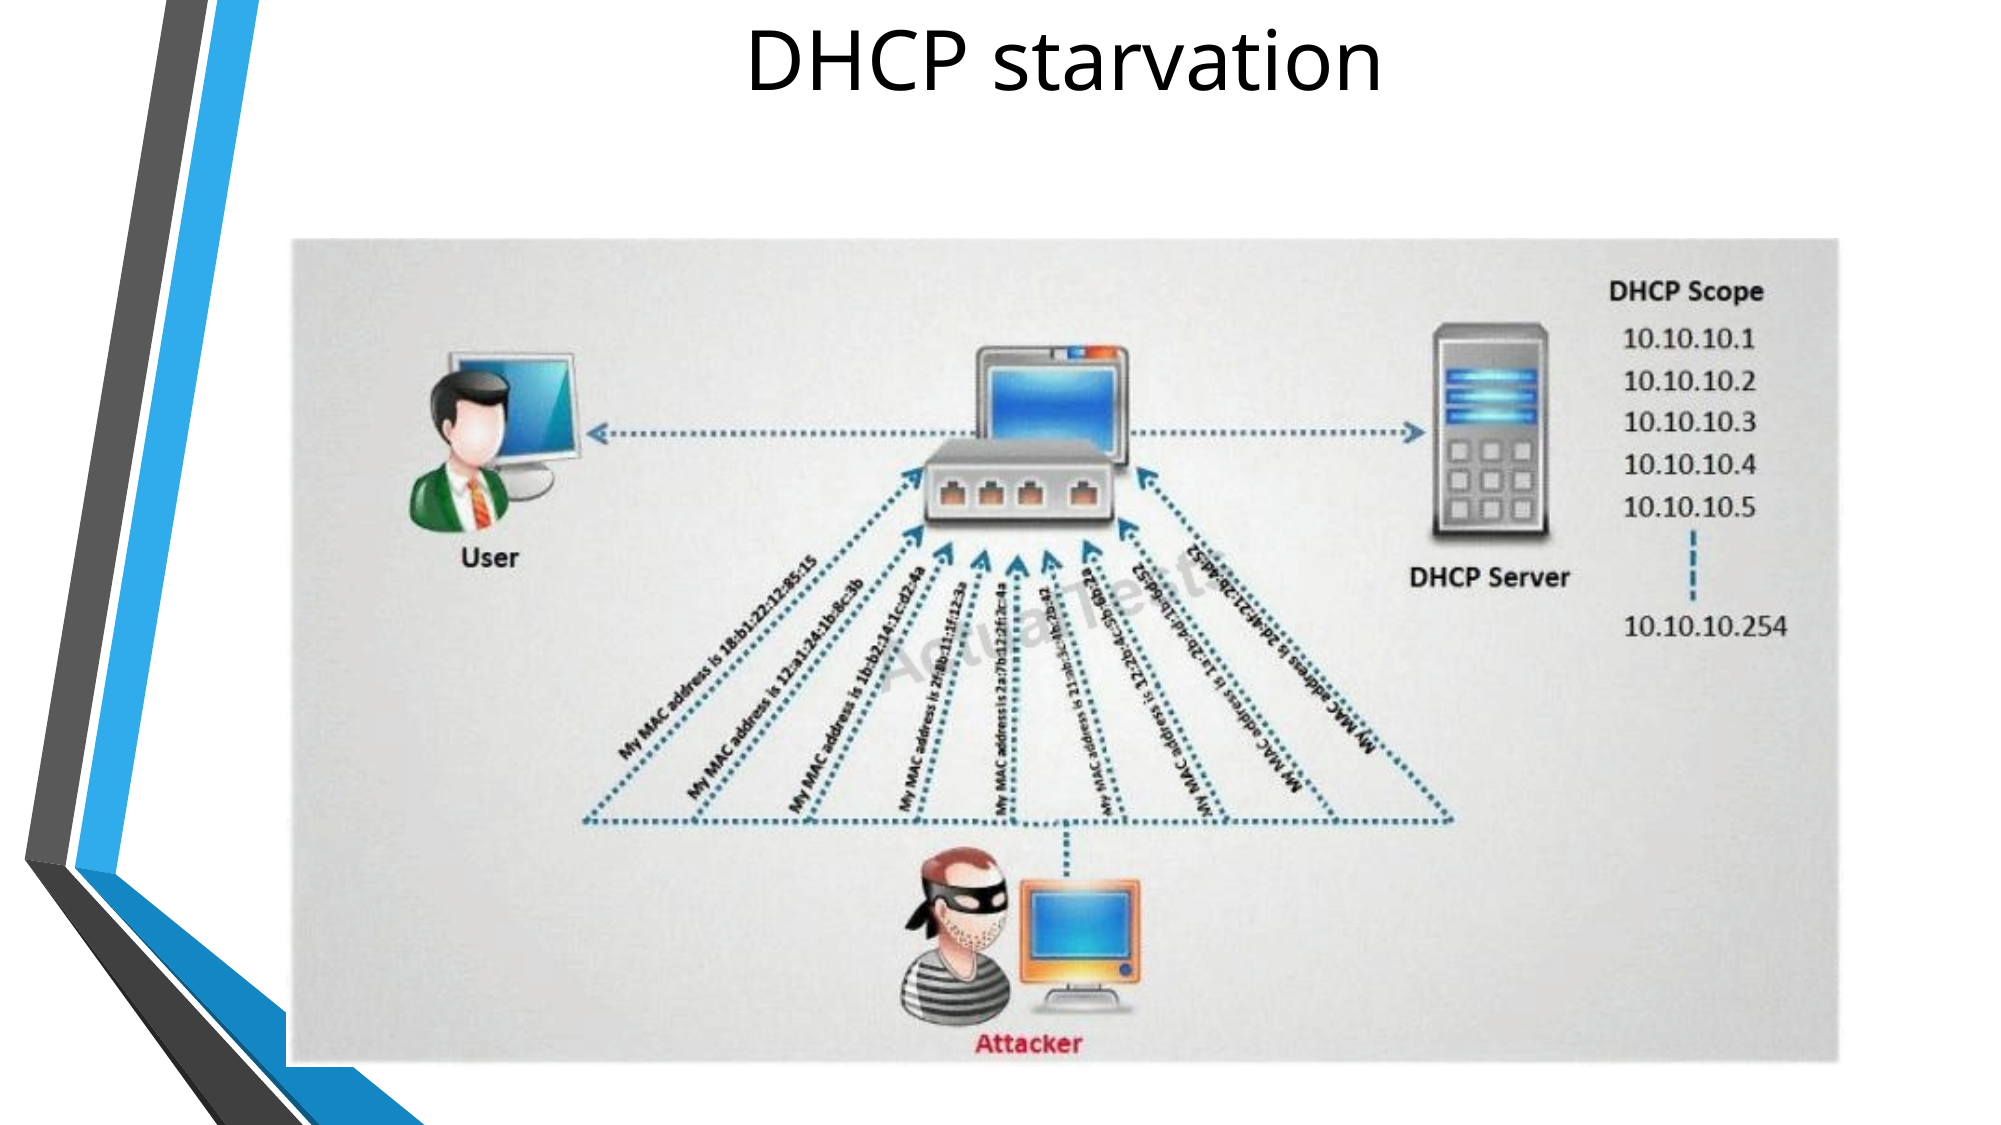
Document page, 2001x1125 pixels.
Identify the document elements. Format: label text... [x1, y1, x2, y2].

title DHCP starvation [243, 0, 1887, 288]
picture [286, 238, 1844, 1067]
